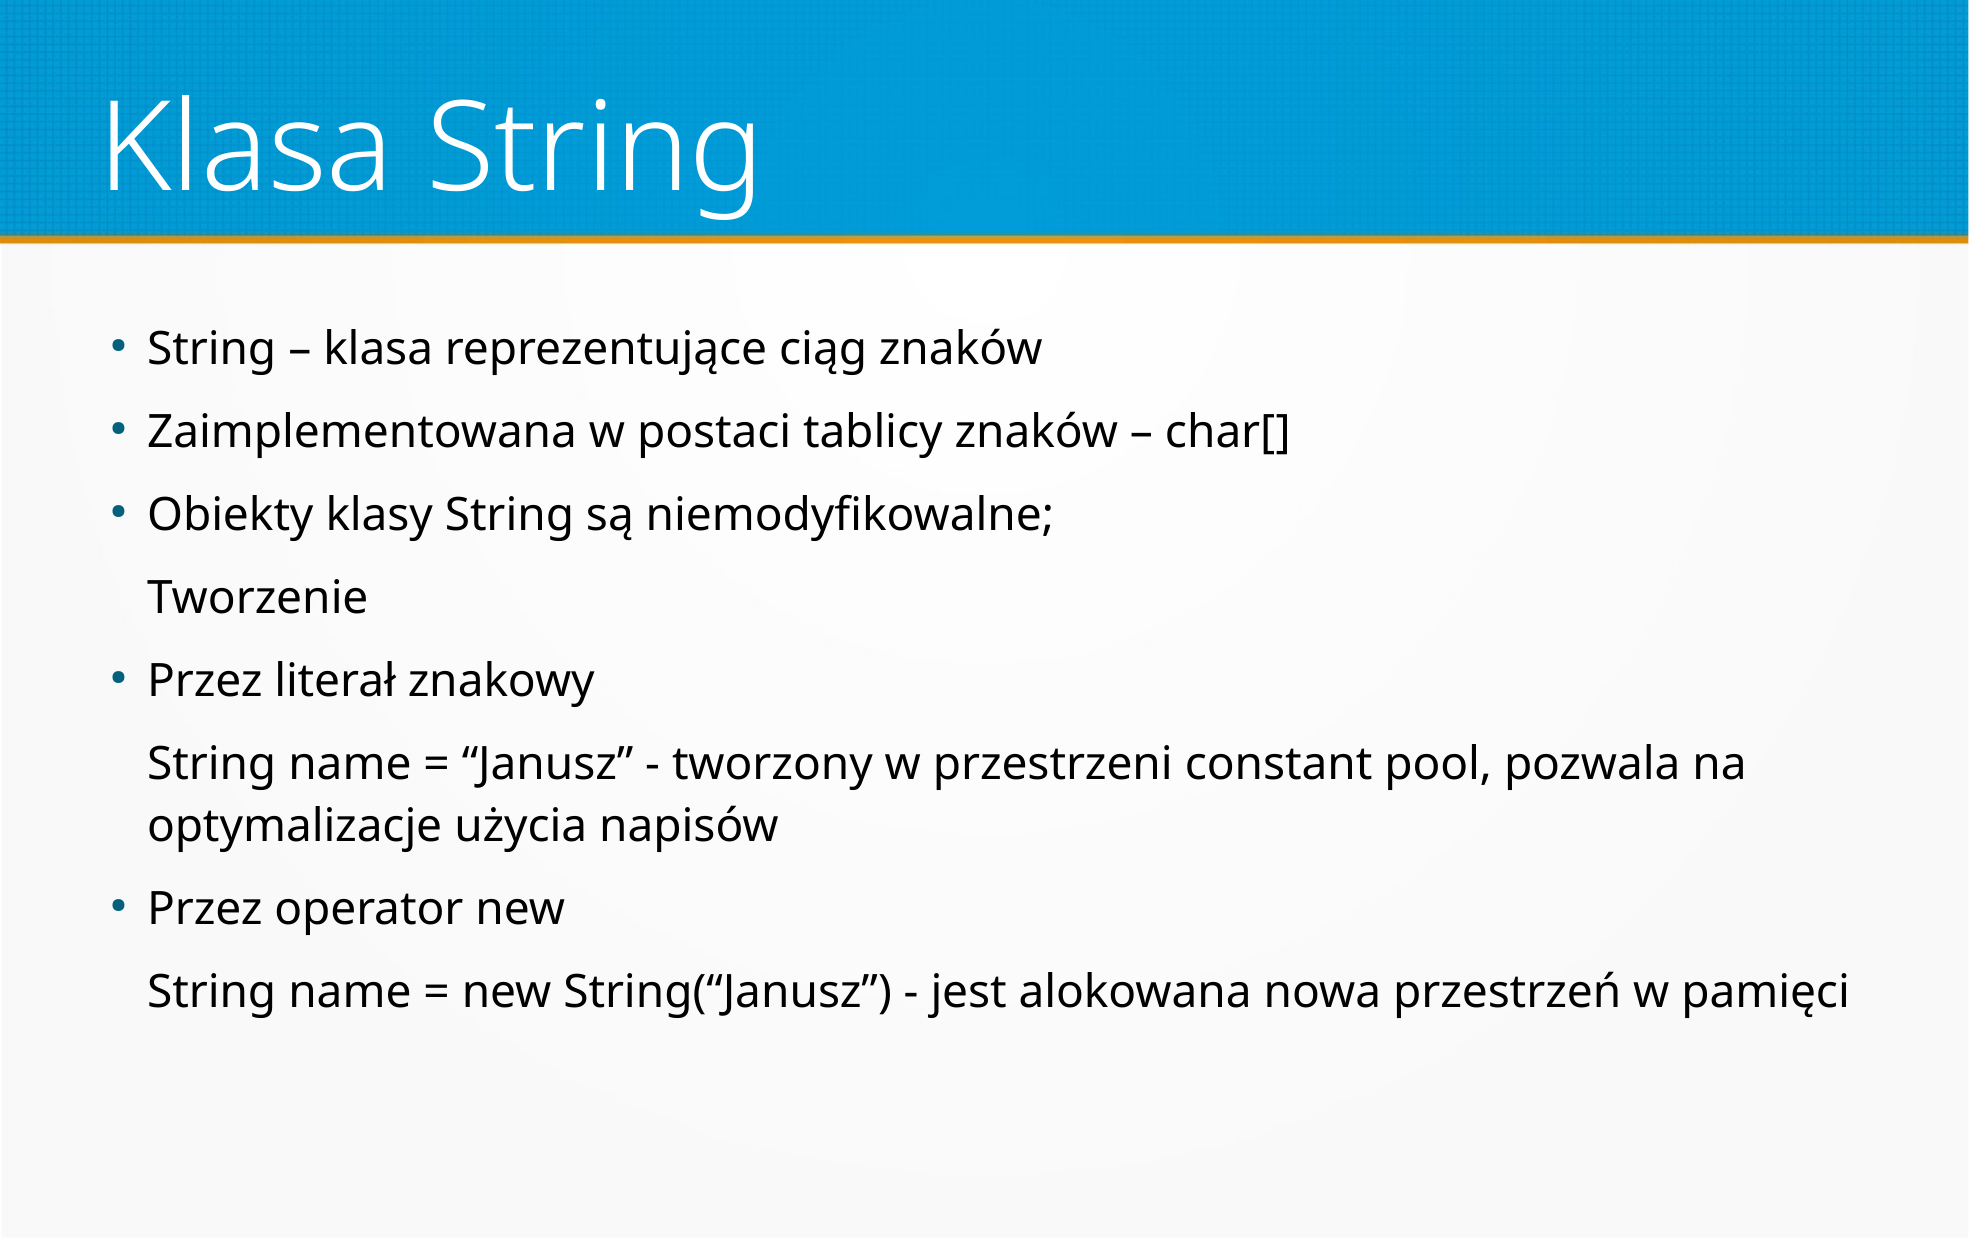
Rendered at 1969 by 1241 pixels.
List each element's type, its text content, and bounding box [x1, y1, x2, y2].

list String – klasa reprezentujące ciąg znaków Zaimplementowana w postaci tablicy znaków – char[] Obiekty klasy String są niemodyfikowalne; Tworzenie Przez literał znakowy String name = “Janusz” - tworzony w przestrzeni constant pool, pozwala na optymalizacje użycia napisów Przez operator new String name = new String(“Janusz”) - jest alokowana nowa przestrzeń w pamięci [98, 315, 1861, 1081]
picture [0, 233, 1969, 1241]
title Klasa String [98, 19, 1870, 227]
